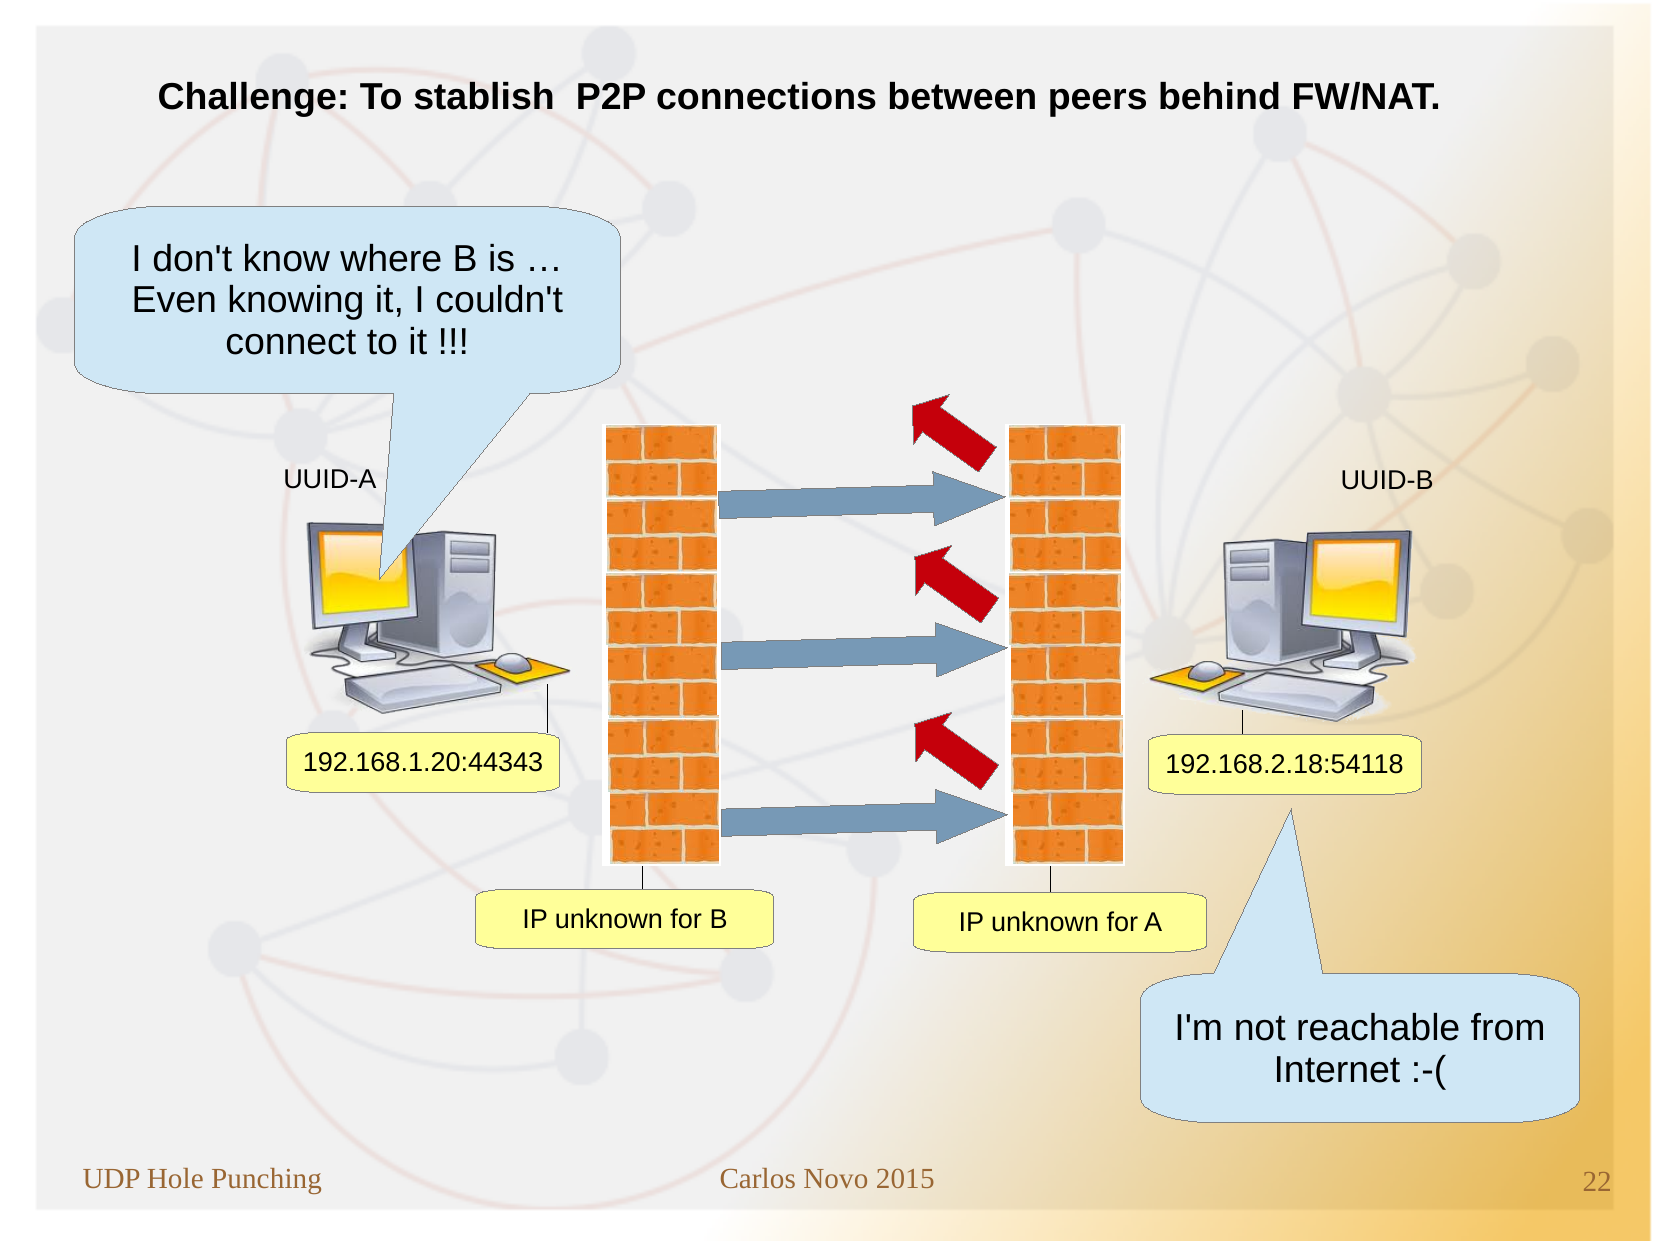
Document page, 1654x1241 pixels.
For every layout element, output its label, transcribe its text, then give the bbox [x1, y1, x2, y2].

text_box [914, 712, 999, 790]
text_box UUID-B [1325, 457, 1451, 504]
picture [0, 0, 1654, 1241]
text_box 192.168.1.20:44343 [286, 732, 560, 793]
text_box [912, 394, 997, 472]
text_box [721, 622, 1008, 677]
text_box IP unknown for A [913, 892, 1207, 953]
text_box [718, 471, 1006, 526]
text_box Challenge: To stablish P2P connections between peers behind FW/NAT. [157, 52, 1496, 142]
text_box I don't know where B is … Even knowing it, I couldn't connect to it !!! [74, 206, 621, 580]
text_box [914, 545, 999, 623]
text_box [721, 789, 1008, 844]
text_box IP unknown for B [475, 889, 774, 949]
text_box UUID-A [268, 457, 388, 504]
text_box I'm not reachable from Internet :-( [1140, 808, 1580, 1123]
text_box 192.168.2.18:54118 [1148, 734, 1422, 795]
